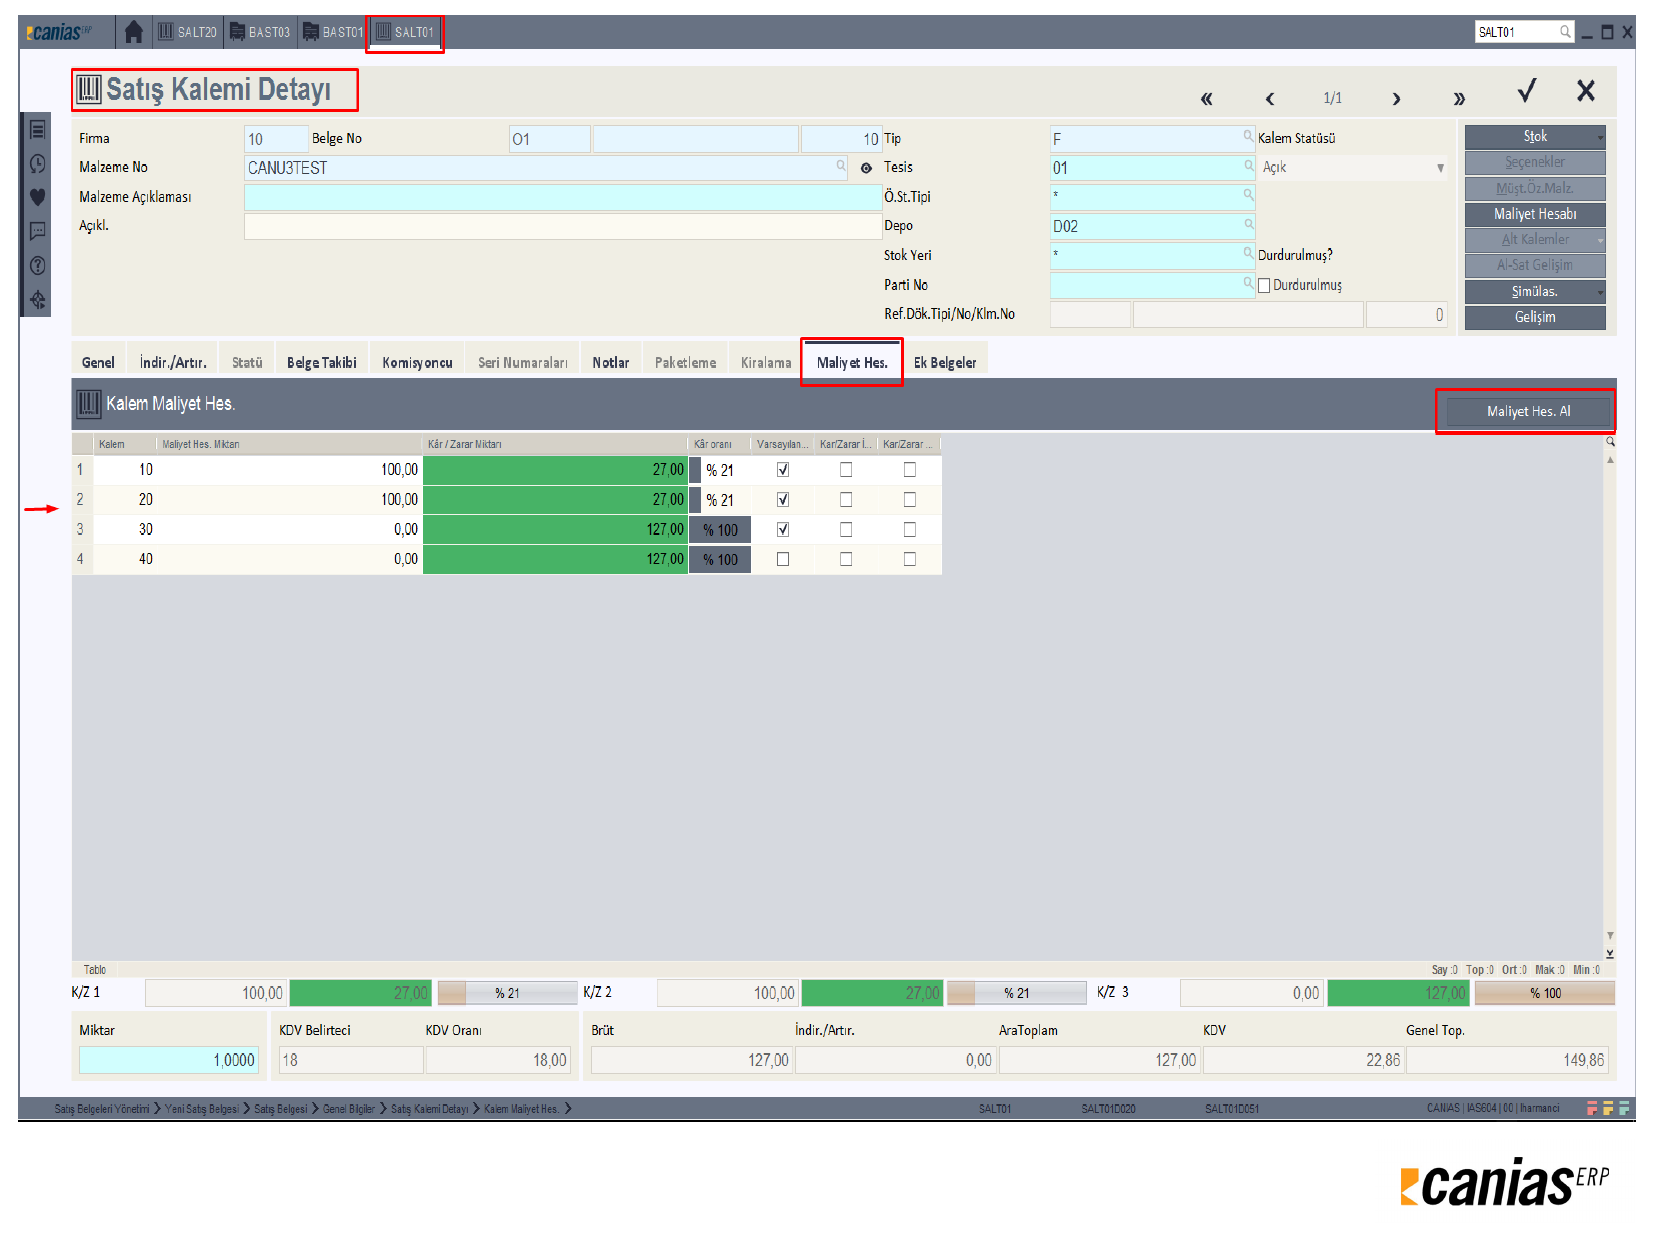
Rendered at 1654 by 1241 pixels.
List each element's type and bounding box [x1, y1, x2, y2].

picture [1375, 1139, 1635, 1223]
picture [18, 15, 1636, 1123]
